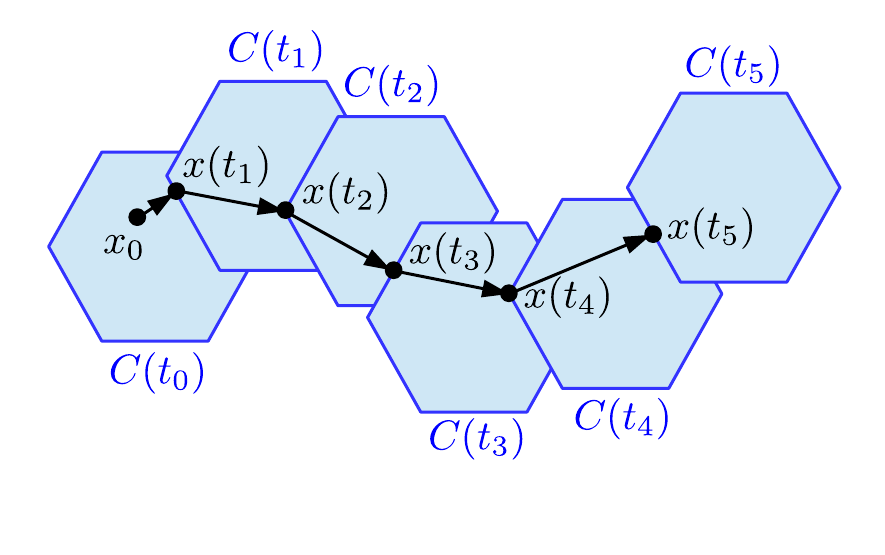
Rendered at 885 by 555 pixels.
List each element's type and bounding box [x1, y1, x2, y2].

text_box [227, 30, 326, 72]
text_box [48, 64, 841, 413]
text_box [428, 418, 527, 460]
text_box [573, 397, 672, 440]
text_box [684, 45, 783, 87]
text_box [108, 352, 207, 394]
